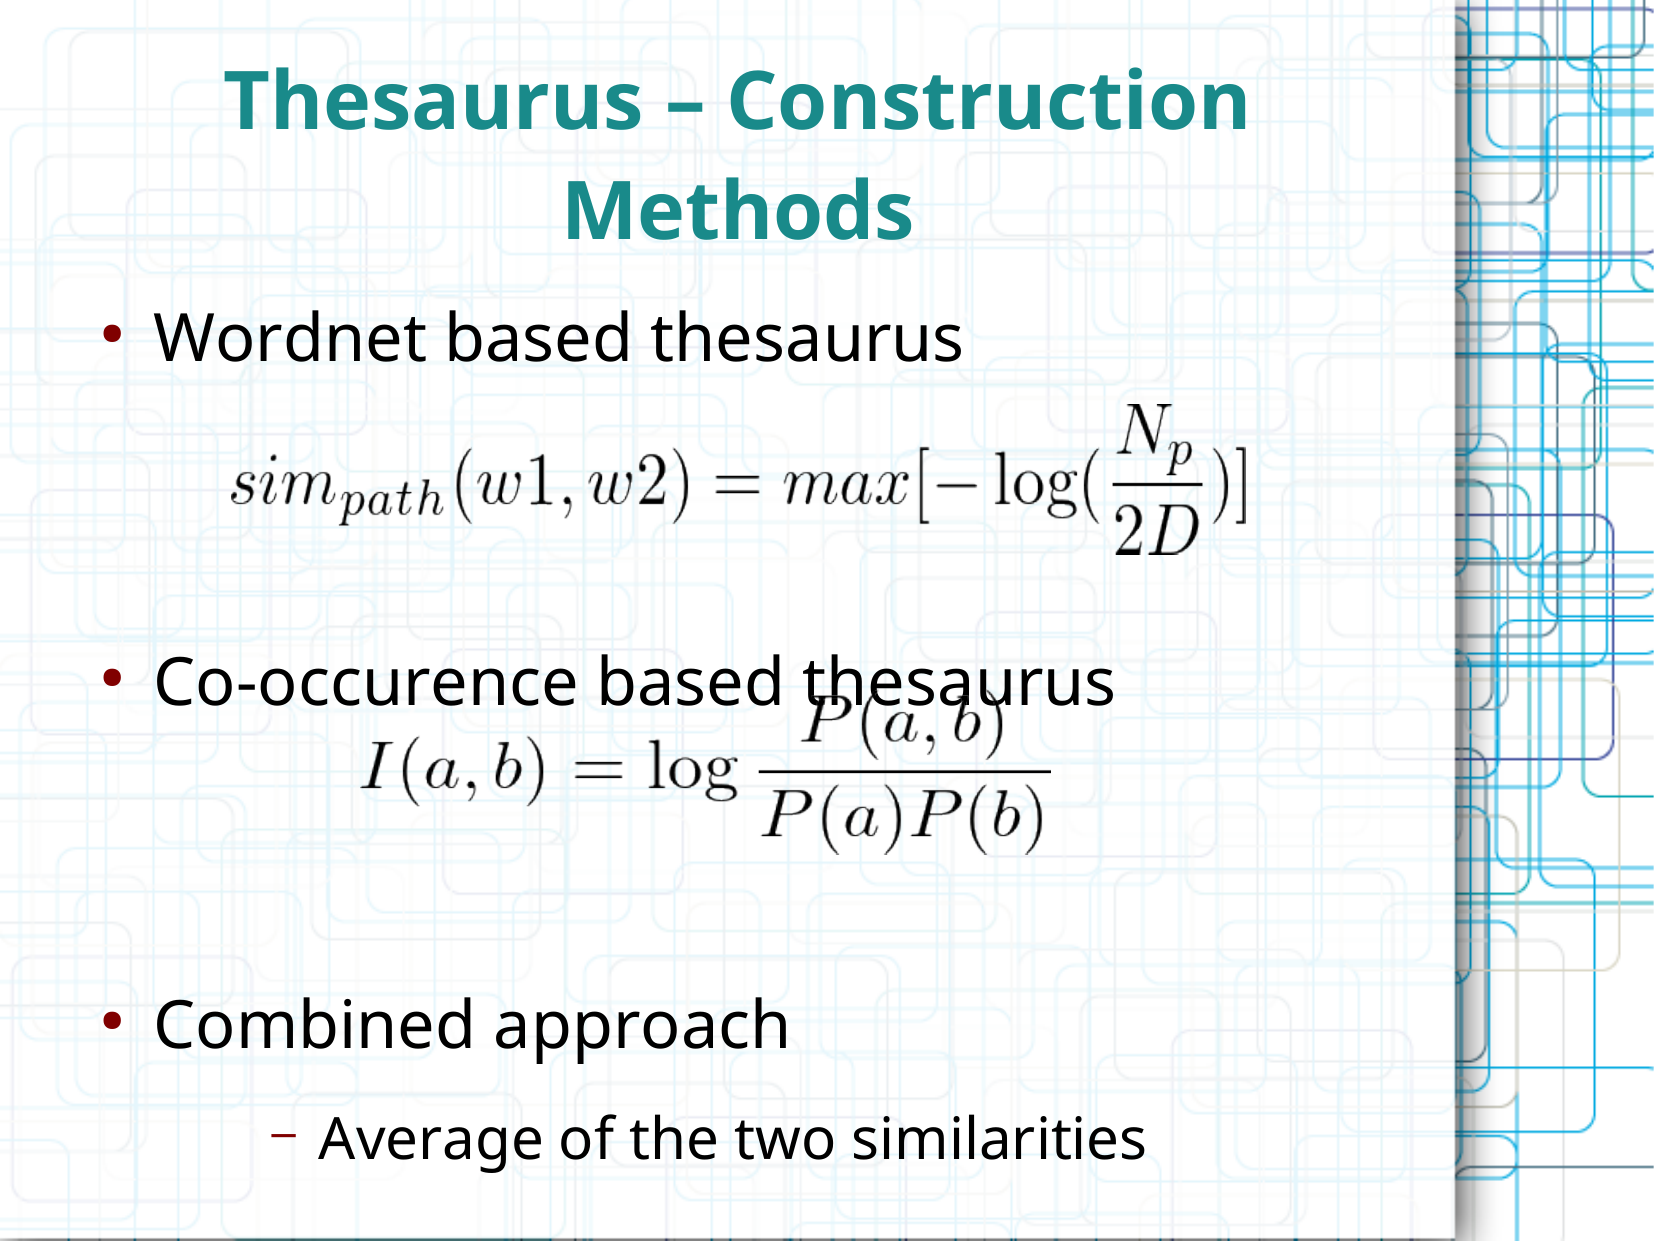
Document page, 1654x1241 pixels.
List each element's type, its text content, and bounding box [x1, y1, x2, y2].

picture [0, 0, 1654, 1241]
list Wordnet based thesaurus Co-occurence based thesaurus Combined approach Average of the two similarities [82, 290, 1418, 1055]
title Thesaurus – Construction Methods [59, 49, 1418, 257]
